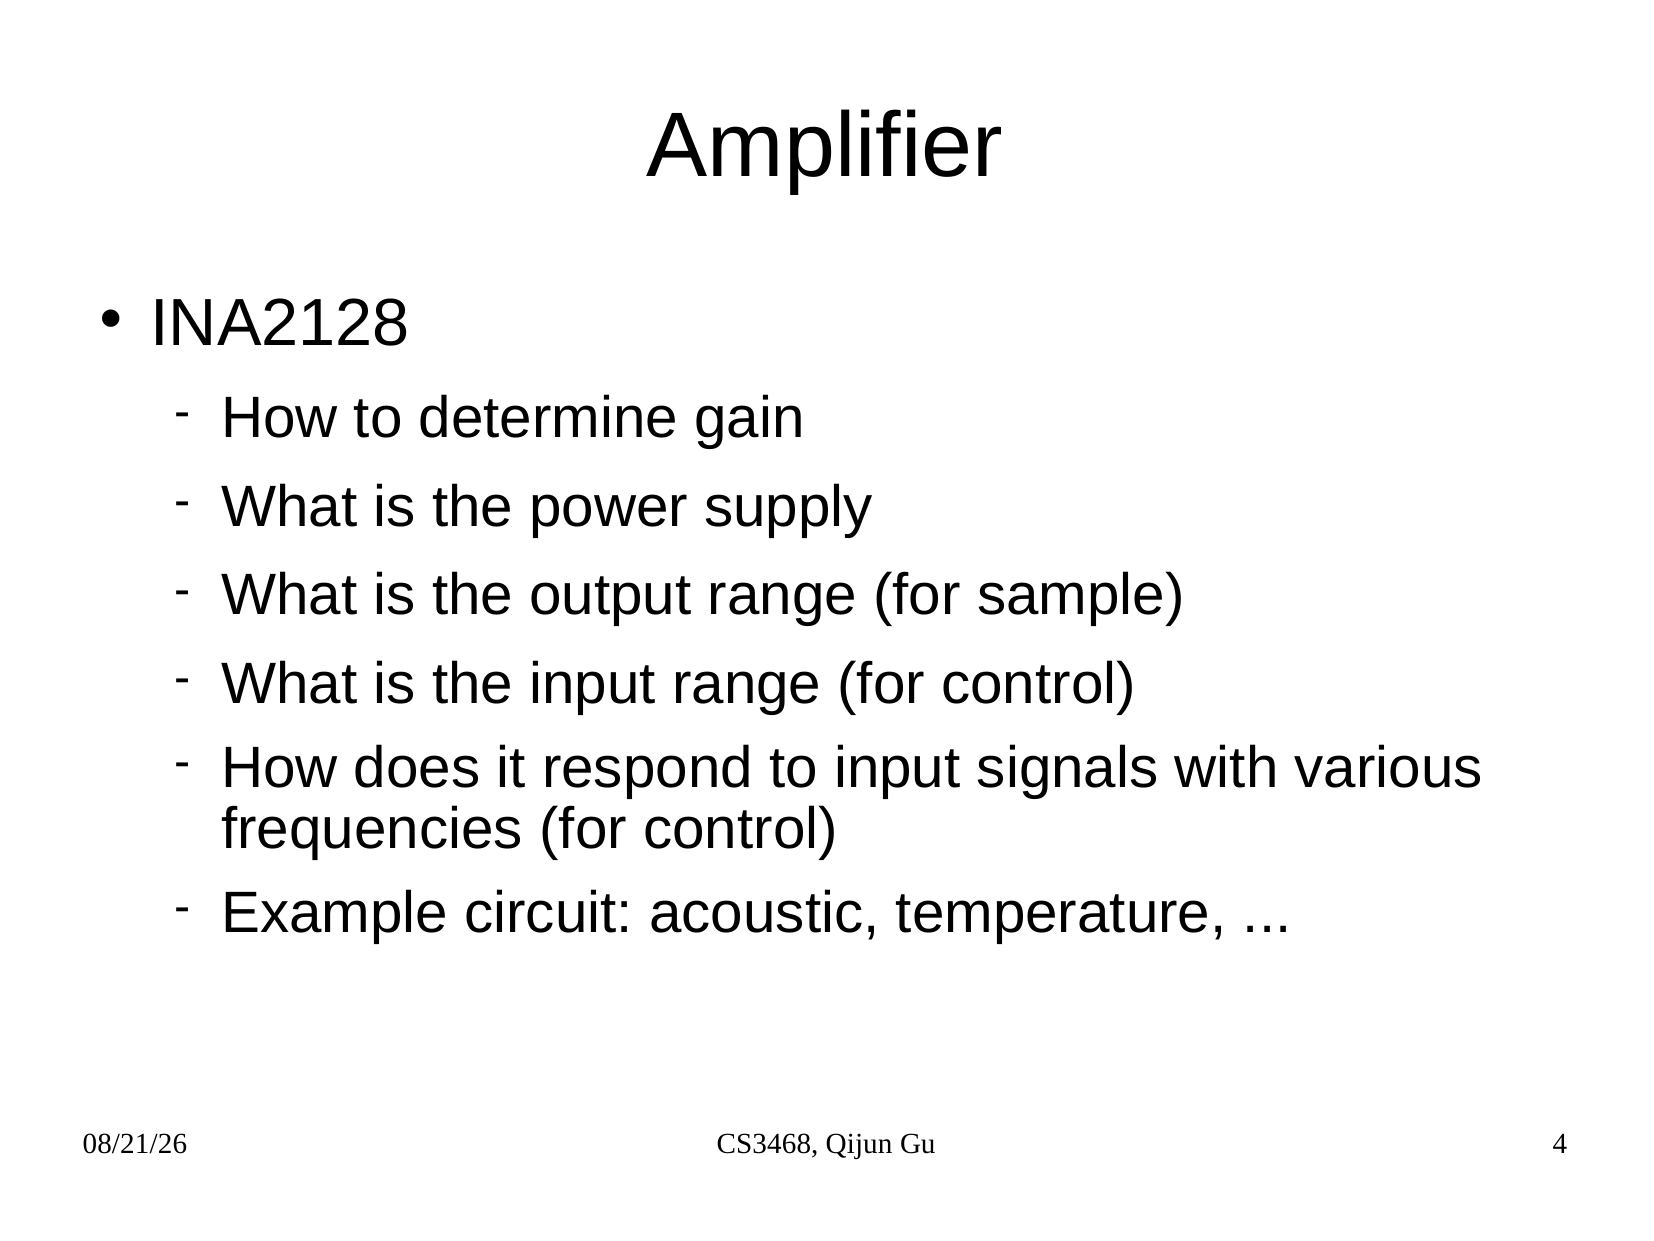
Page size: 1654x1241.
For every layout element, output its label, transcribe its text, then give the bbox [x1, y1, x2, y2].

list INA2128 How to determine gain What is the power supply What is the output range (for sample) What is the input range (for control) How does it respond to input signals with various frequencies (for control) Example circuit: acoustic, temperature, ... [82, 290, 1569, 1092]
title Amplifier [82, 56, 1569, 247]
